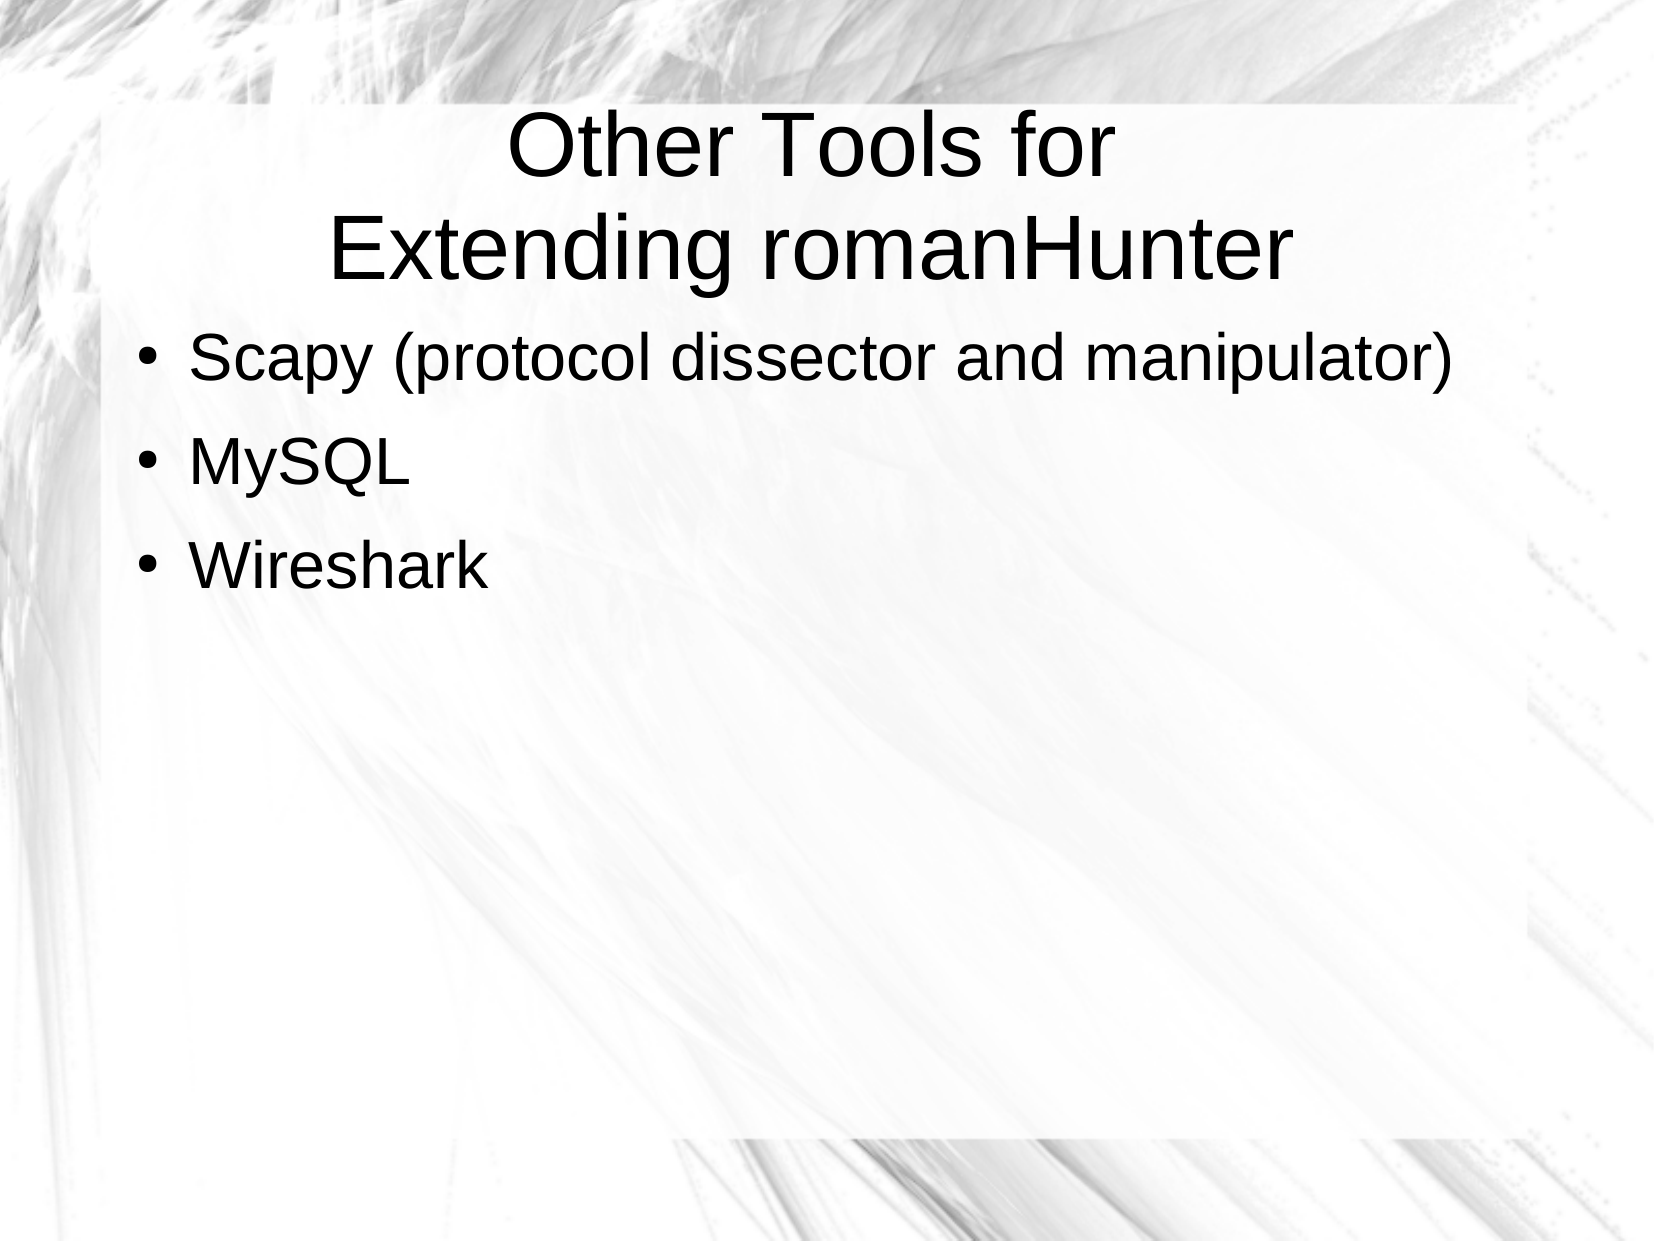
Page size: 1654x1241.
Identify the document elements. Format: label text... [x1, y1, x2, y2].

list Scapy (protocol dissector and manipulator) MySQL Wireshark [118, 319, 1571, 945]
picture [0, 0, 1654, 1241]
title Other Tools for Extending romanHunter [118, 93, 1506, 299]
